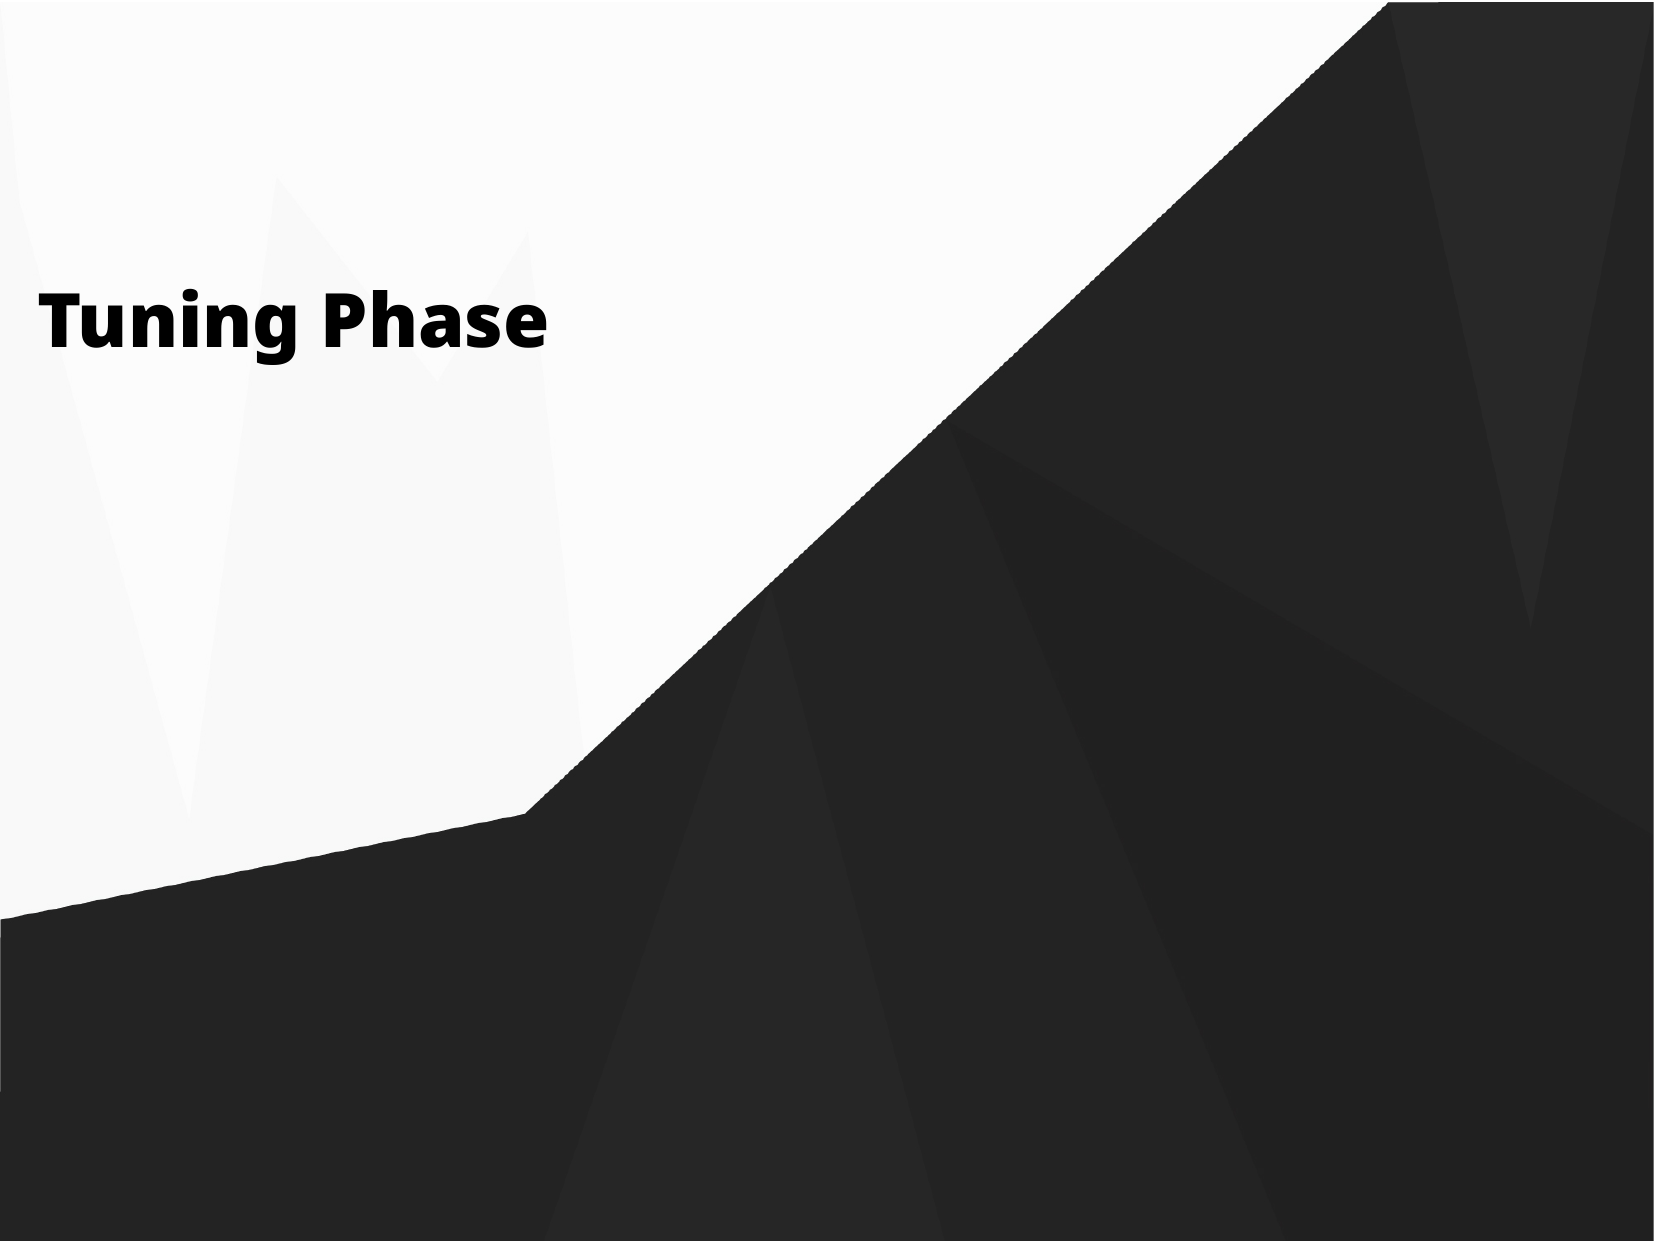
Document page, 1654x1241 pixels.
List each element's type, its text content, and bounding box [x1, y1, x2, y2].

title Tuning Phase [37, 225, 1005, 413]
picture [0, 2, 1654, 1241]
